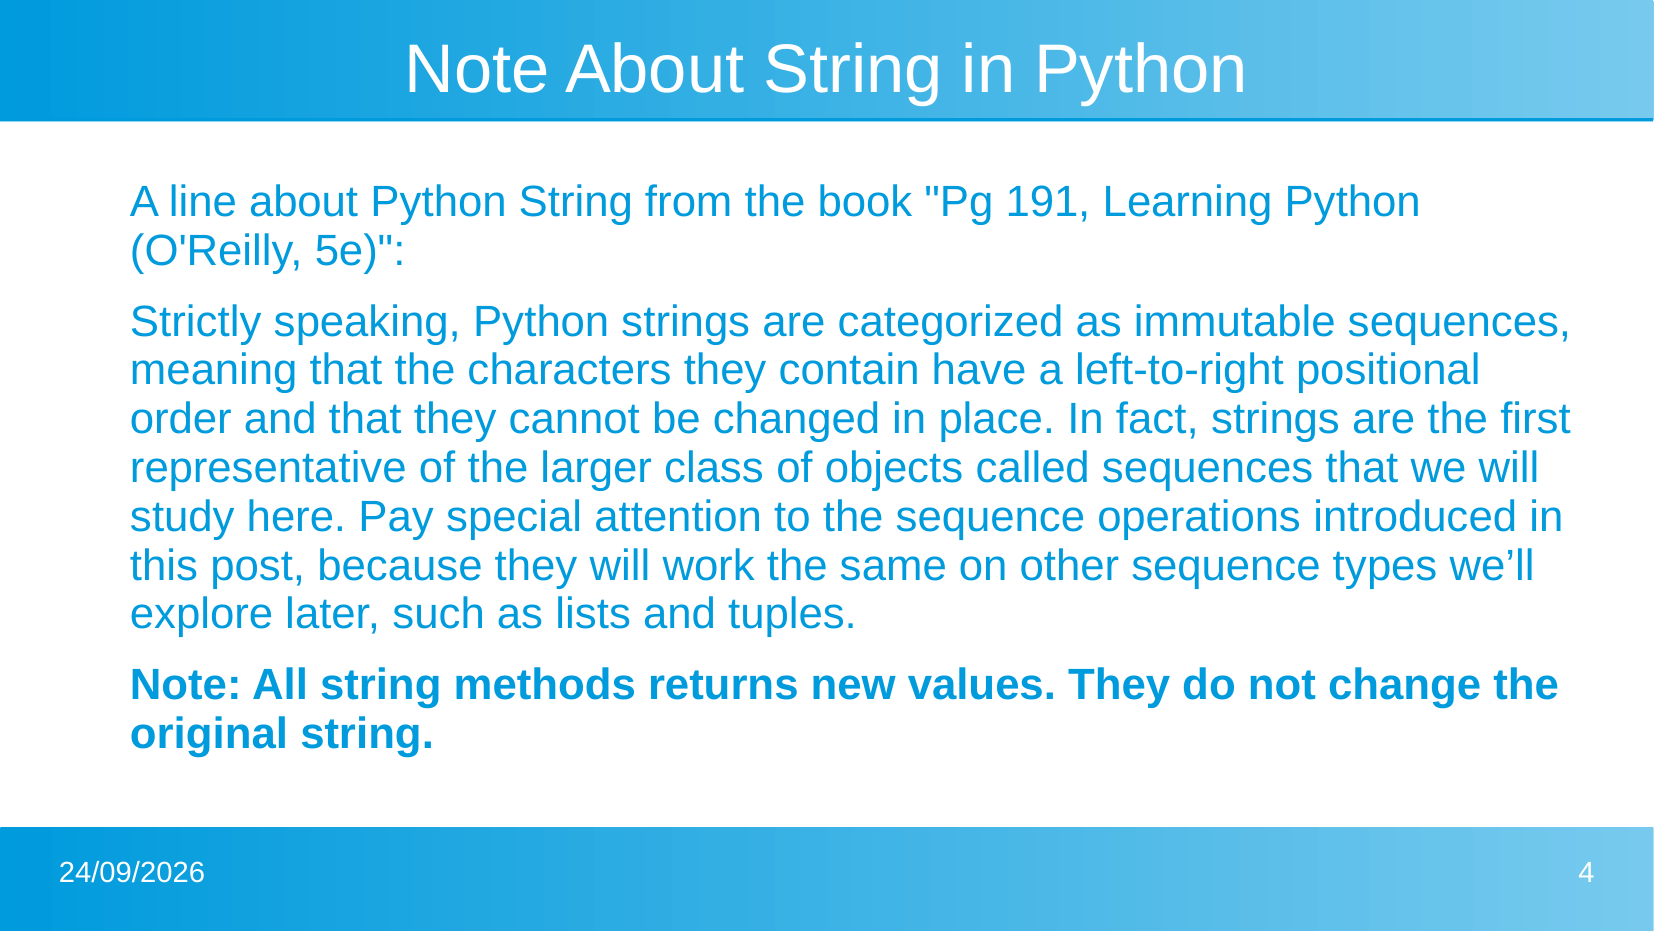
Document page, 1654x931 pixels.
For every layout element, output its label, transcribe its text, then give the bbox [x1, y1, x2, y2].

list A line about Python String from the book "Pg 191, Learning Python (O'Reilly, 5e)": Strictly speaking, Python strings are categorized as immutable sequences, meaning that the characters they contain have a left-to-right positional order and that they cannot be changed in place. In fact, strings are the first representative of the larger class of objects called sequences that we will study here. Pay special attention to the sequence operations introduced in this post, because they will work the same on other sequence types we’ll explore later, such as lists and tuples. Note: All string methods returns new values. They do not change the original string. [59, 177, 1595, 768]
title Note About String in Python [59, 29, 1595, 108]
